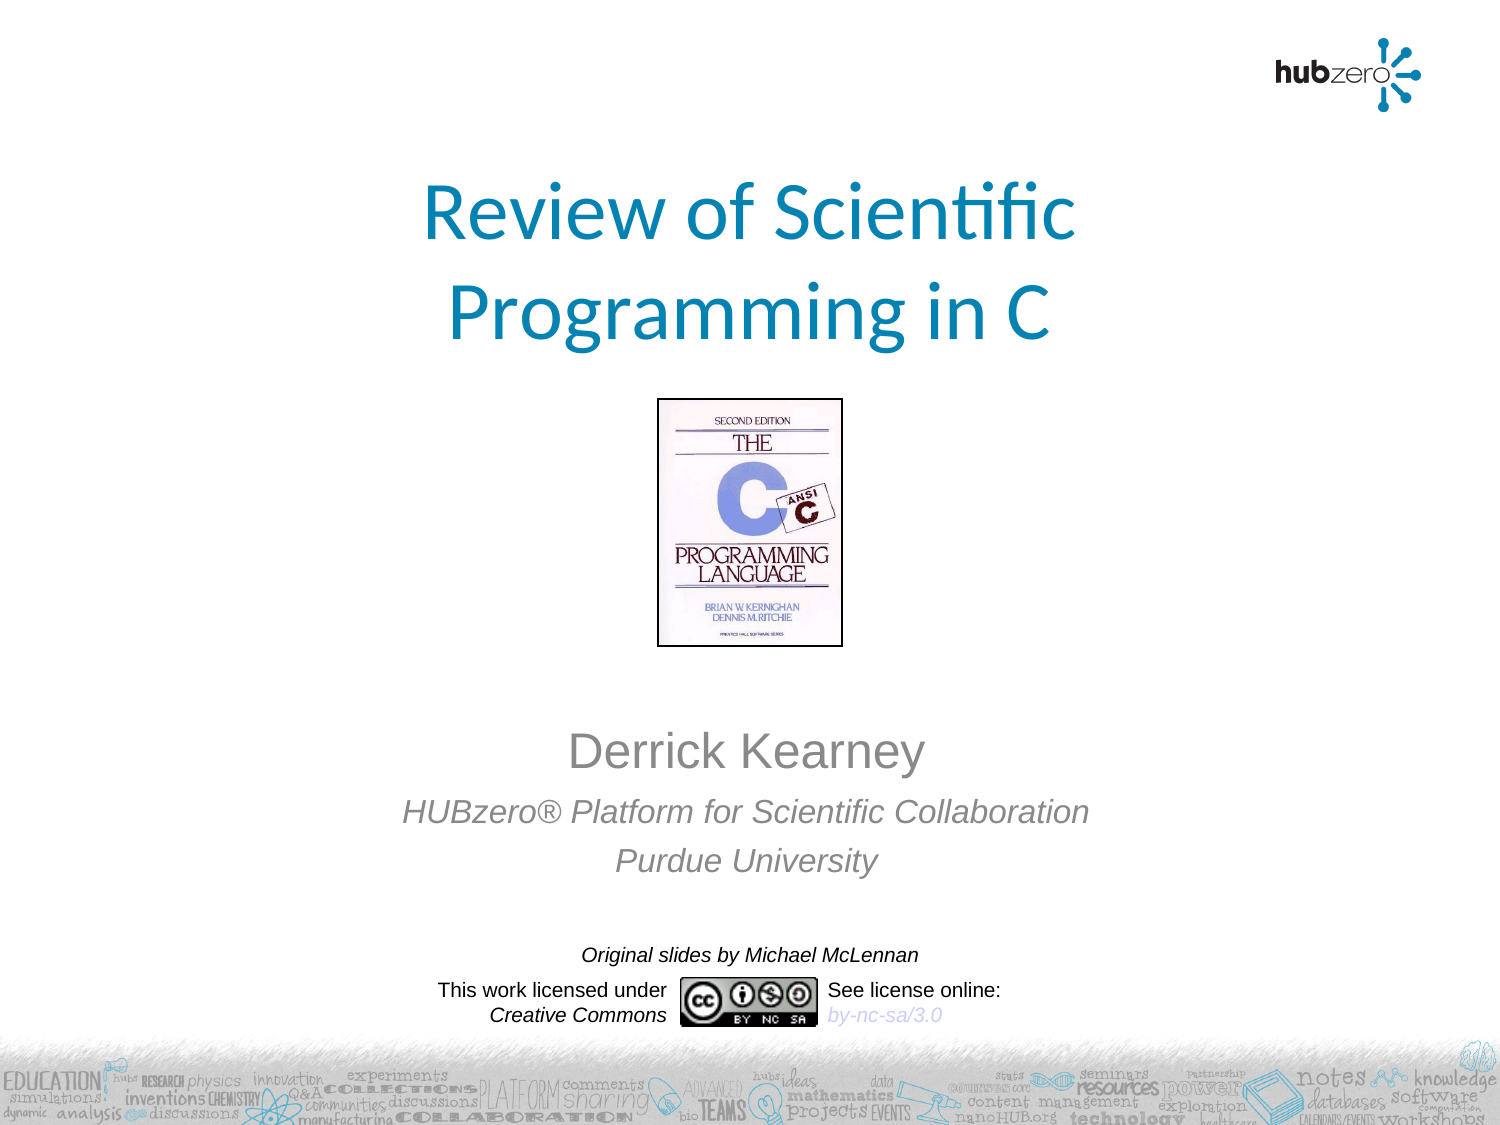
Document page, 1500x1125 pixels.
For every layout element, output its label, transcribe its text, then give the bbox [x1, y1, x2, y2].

text_box This work licensed under Creative Commons [422, 969, 683, 1035]
picture [0, 1034, 1500, 1125]
text_box Original slides by Michael McLennan [566, 933, 934, 975]
picture [658, 399, 842, 646]
picture [1272, 35, 1424, 115]
text_box Review of Scientific Programming in C [112, 87, 1388, 425]
picture [683, 977, 812, 1027]
text_box Derrick Kearney HUBzero® Platform for Scientific Collaboration Purdue University [221, 710, 1272, 886]
text_box See license online: by-nc-sa/3.0 [812, 969, 1017, 1035]
